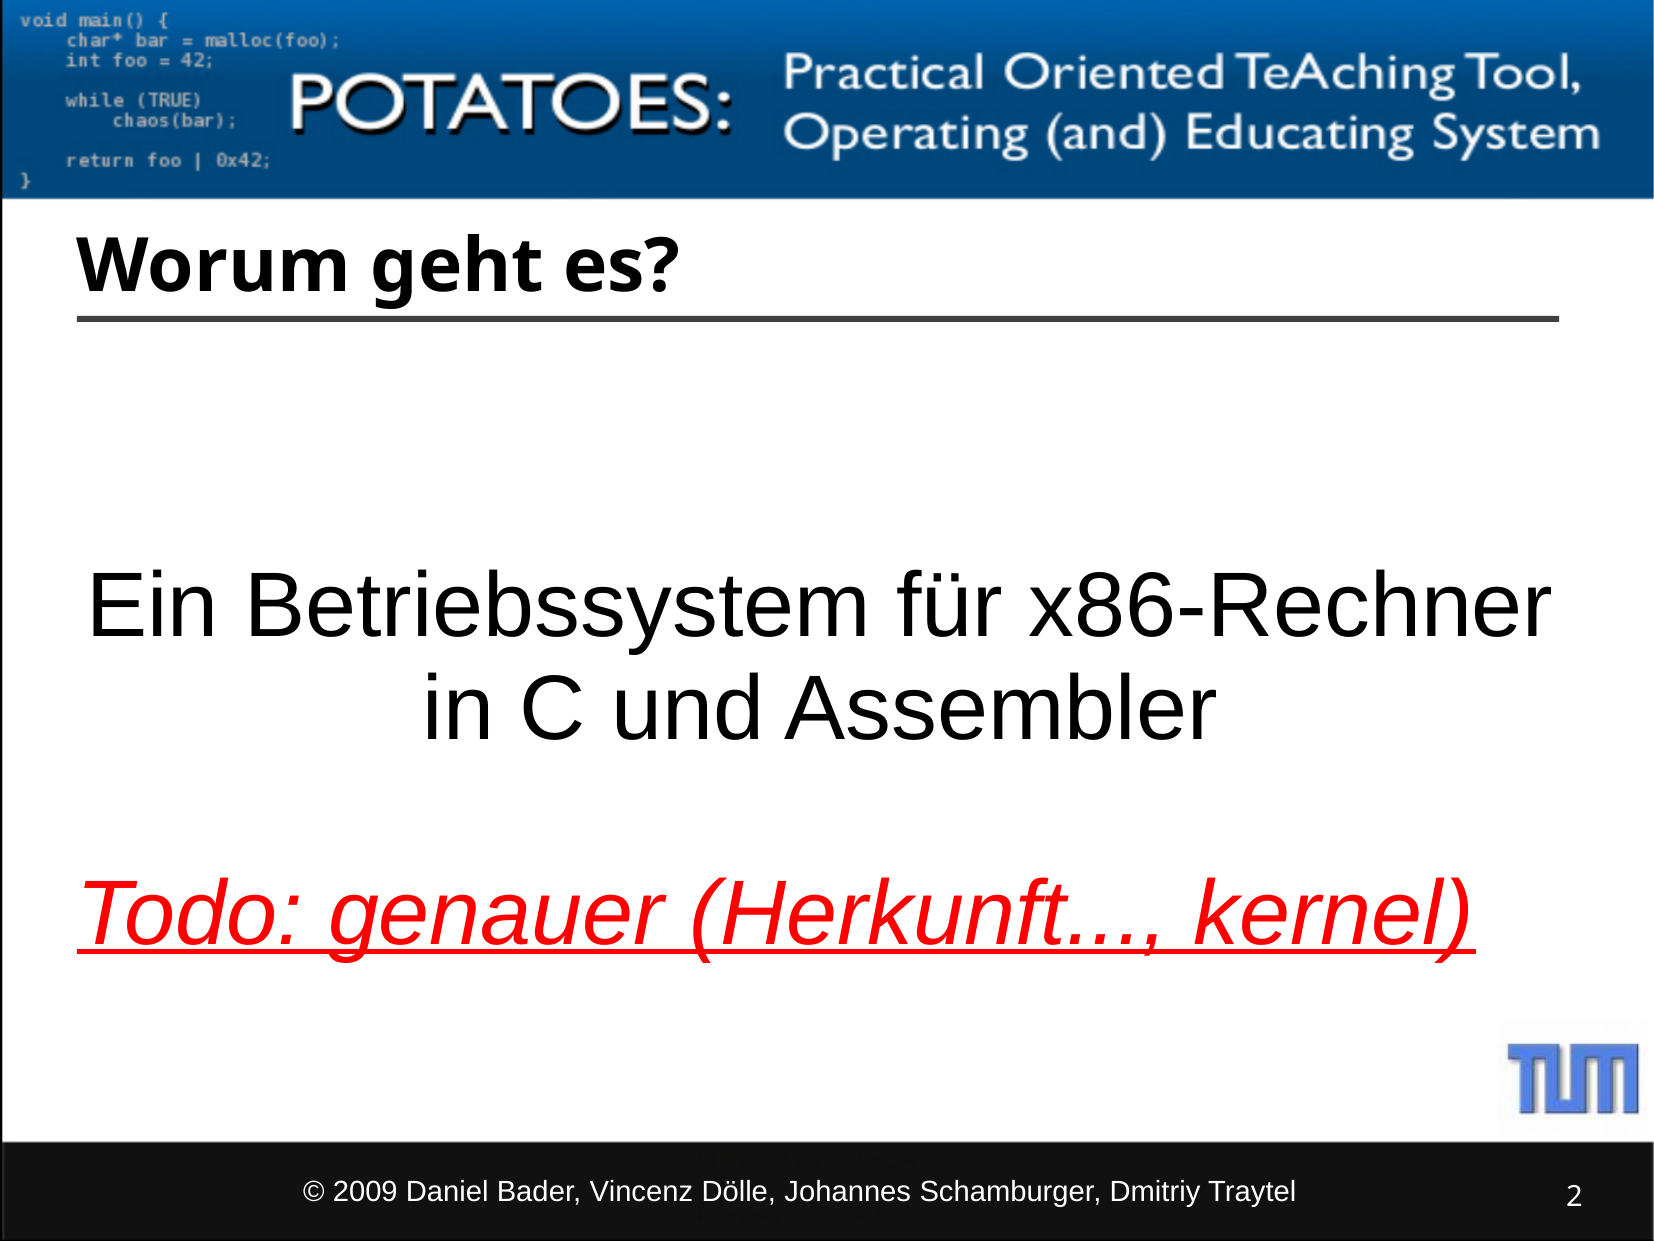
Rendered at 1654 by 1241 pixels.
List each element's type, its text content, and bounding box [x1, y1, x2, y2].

picture [0, 0, 1654, 1241]
subtitle Ein Betriebssystem für x86-Rechner in C und Assembler Todo: genauer (Herkunft..., kernel) [76, 361, 1565, 1157]
title Worum geht es? [76, 219, 1565, 307]
